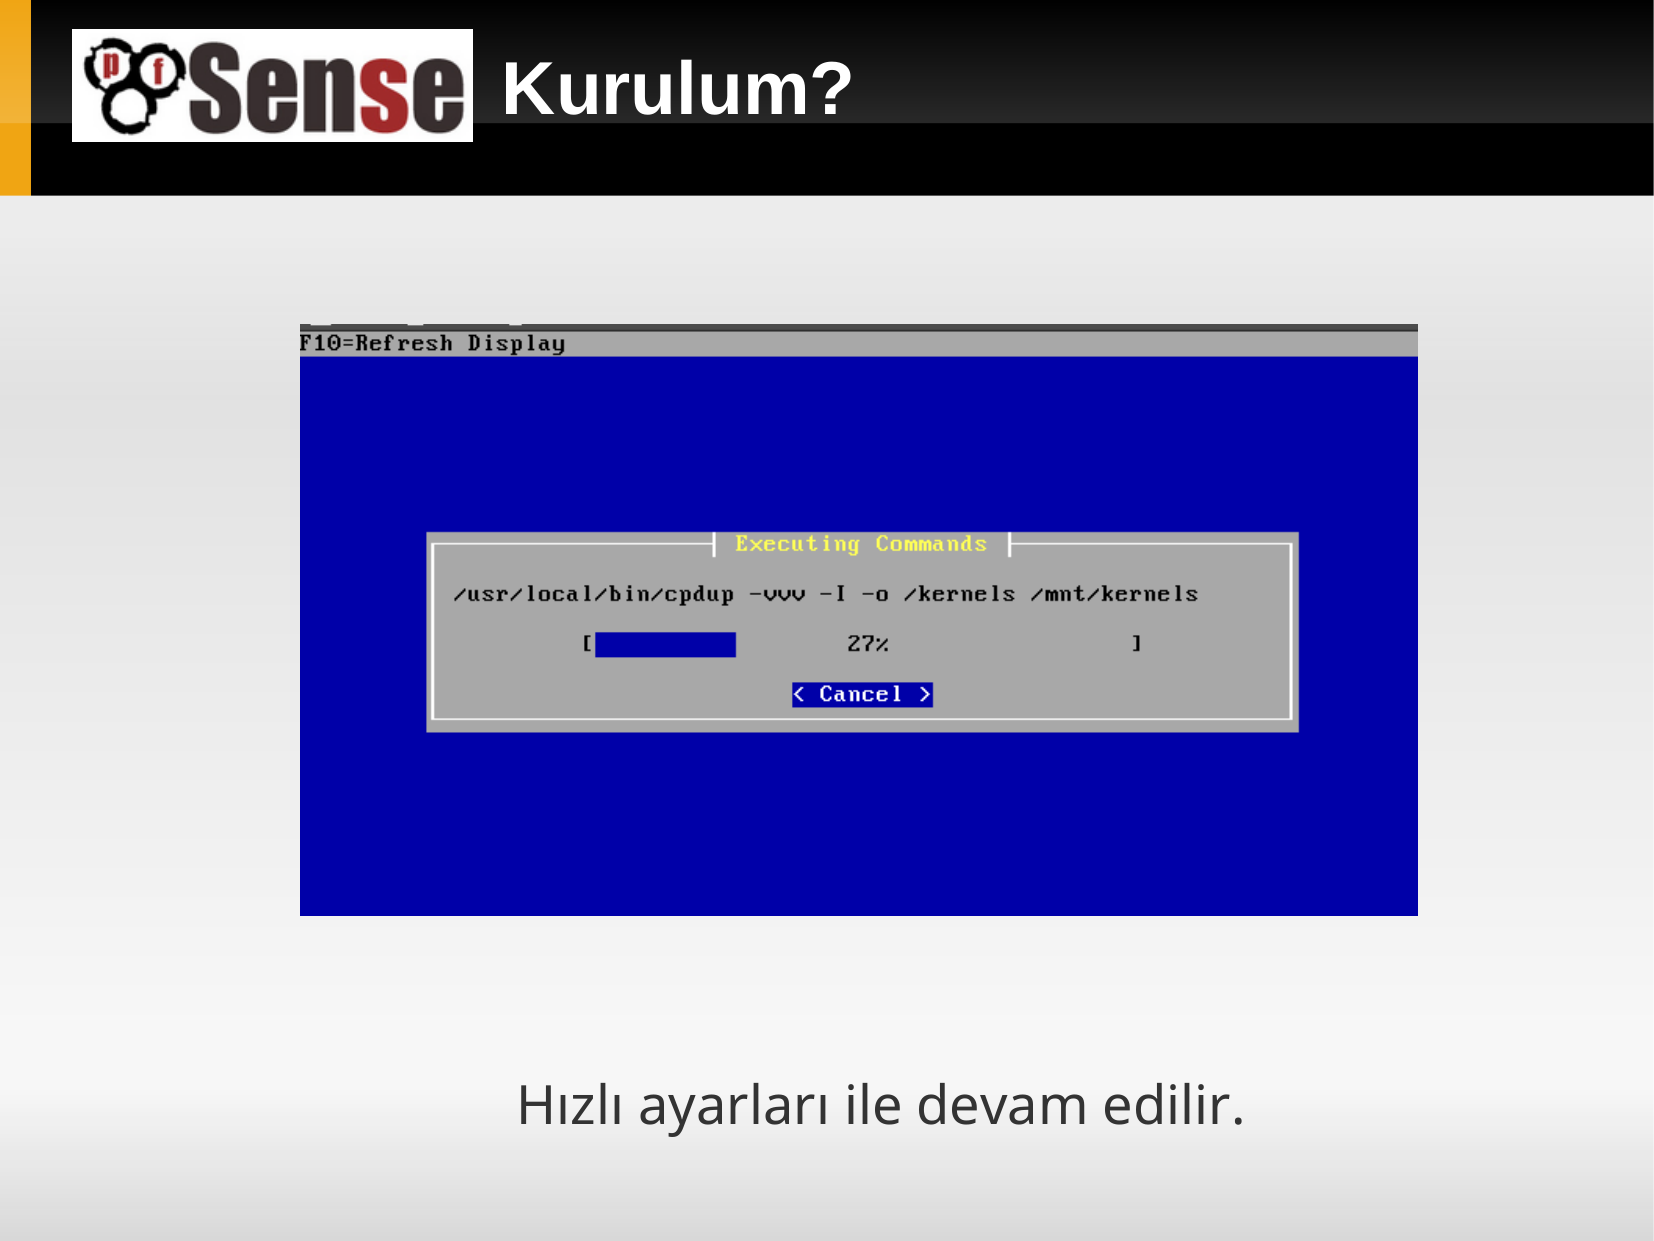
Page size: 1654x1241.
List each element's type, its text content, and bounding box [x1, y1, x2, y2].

title Kurulum? [501, 0, 1625, 178]
text_box Hızlı ayarları ile devam edilir. [501, 1062, 1229, 1143]
picture [0, 0, 1654, 1241]
